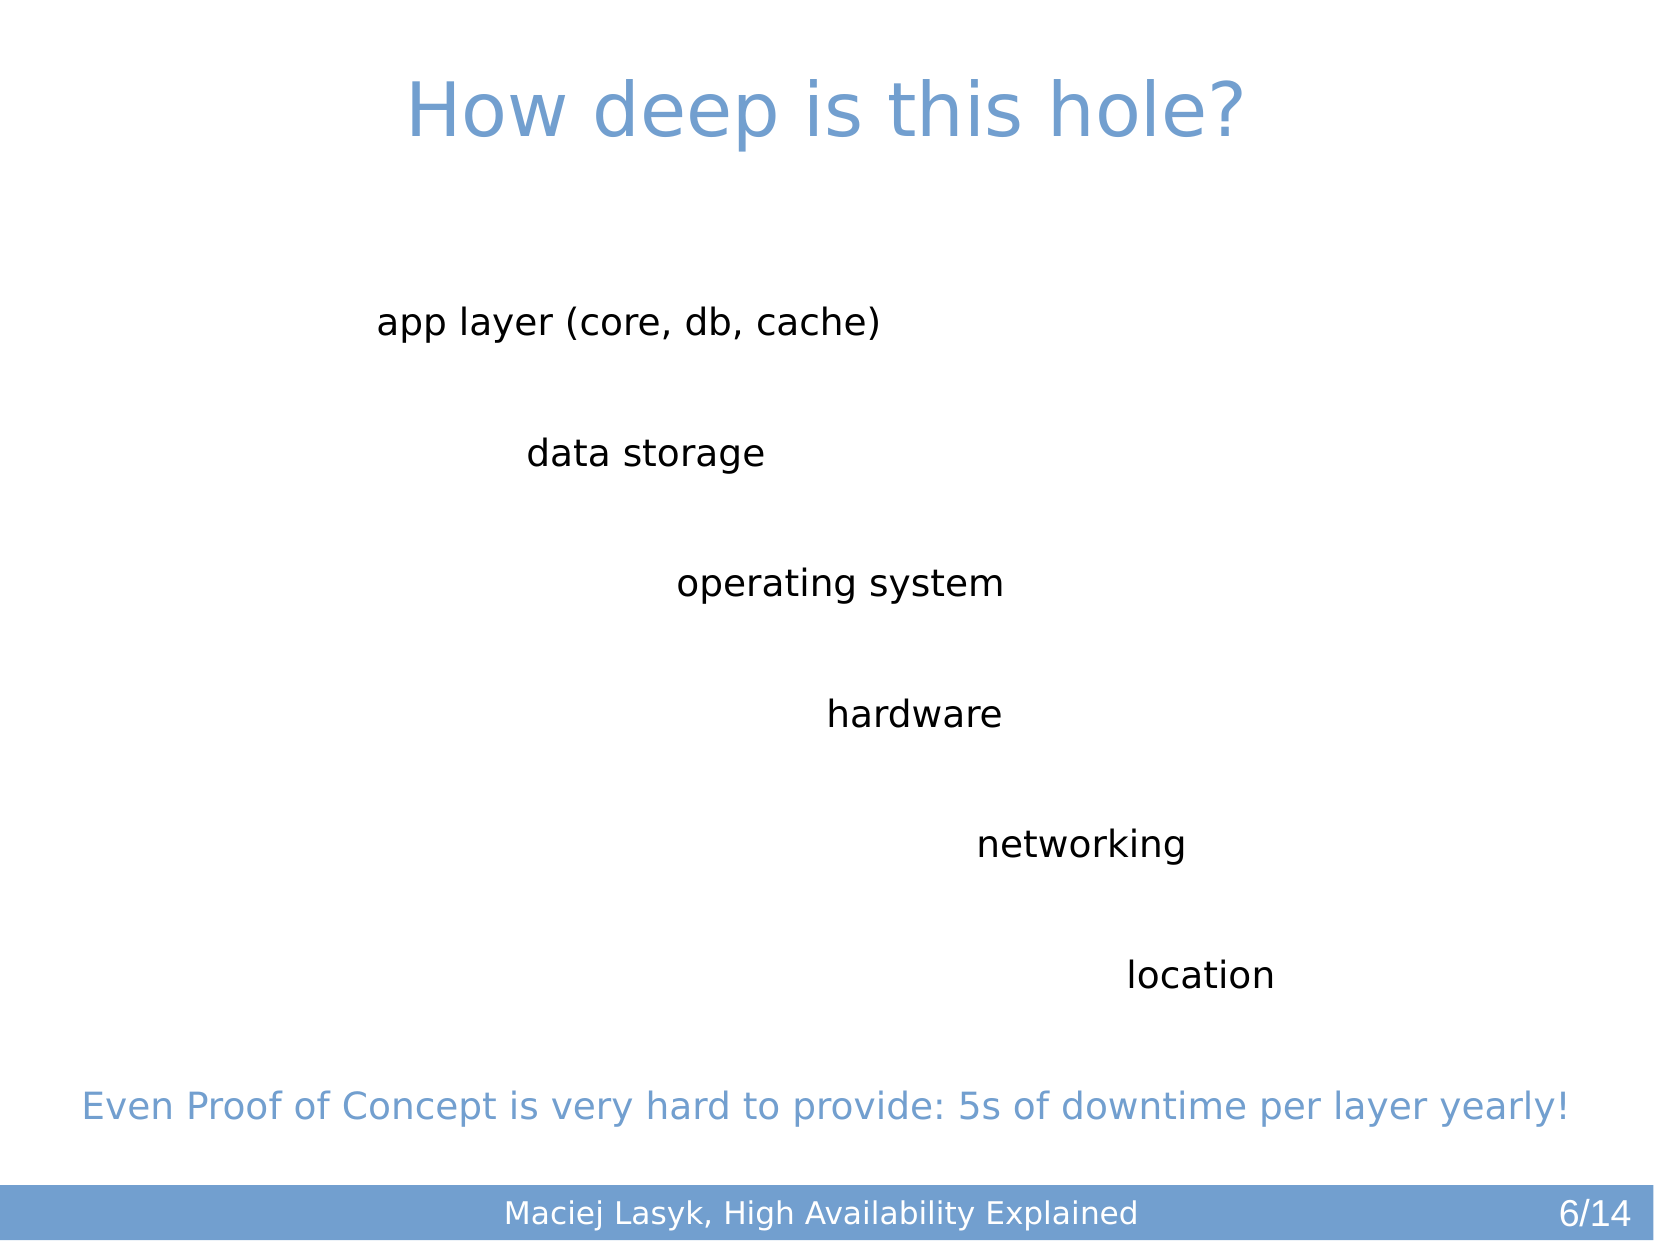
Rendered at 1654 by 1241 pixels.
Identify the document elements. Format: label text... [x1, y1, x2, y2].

text_box Even Proof of Concept is very hard to provide: 5s of downtime per layer yearly! [66, 1077, 1587, 1137]
text_box Maciej Lasyk, High Availability Explained [489, 1188, 1165, 1240]
text_box [1647, 1185, 1654, 1241]
text_box [0, 1185, 1533, 1241]
text_box 6/14 [1533, 1185, 1647, 1241]
text_box How deep is this hole? [390, 60, 1264, 163]
text_box app layer (core, db, cache) data storage operating system hardware networking location [361, 293, 1292, 1049]
